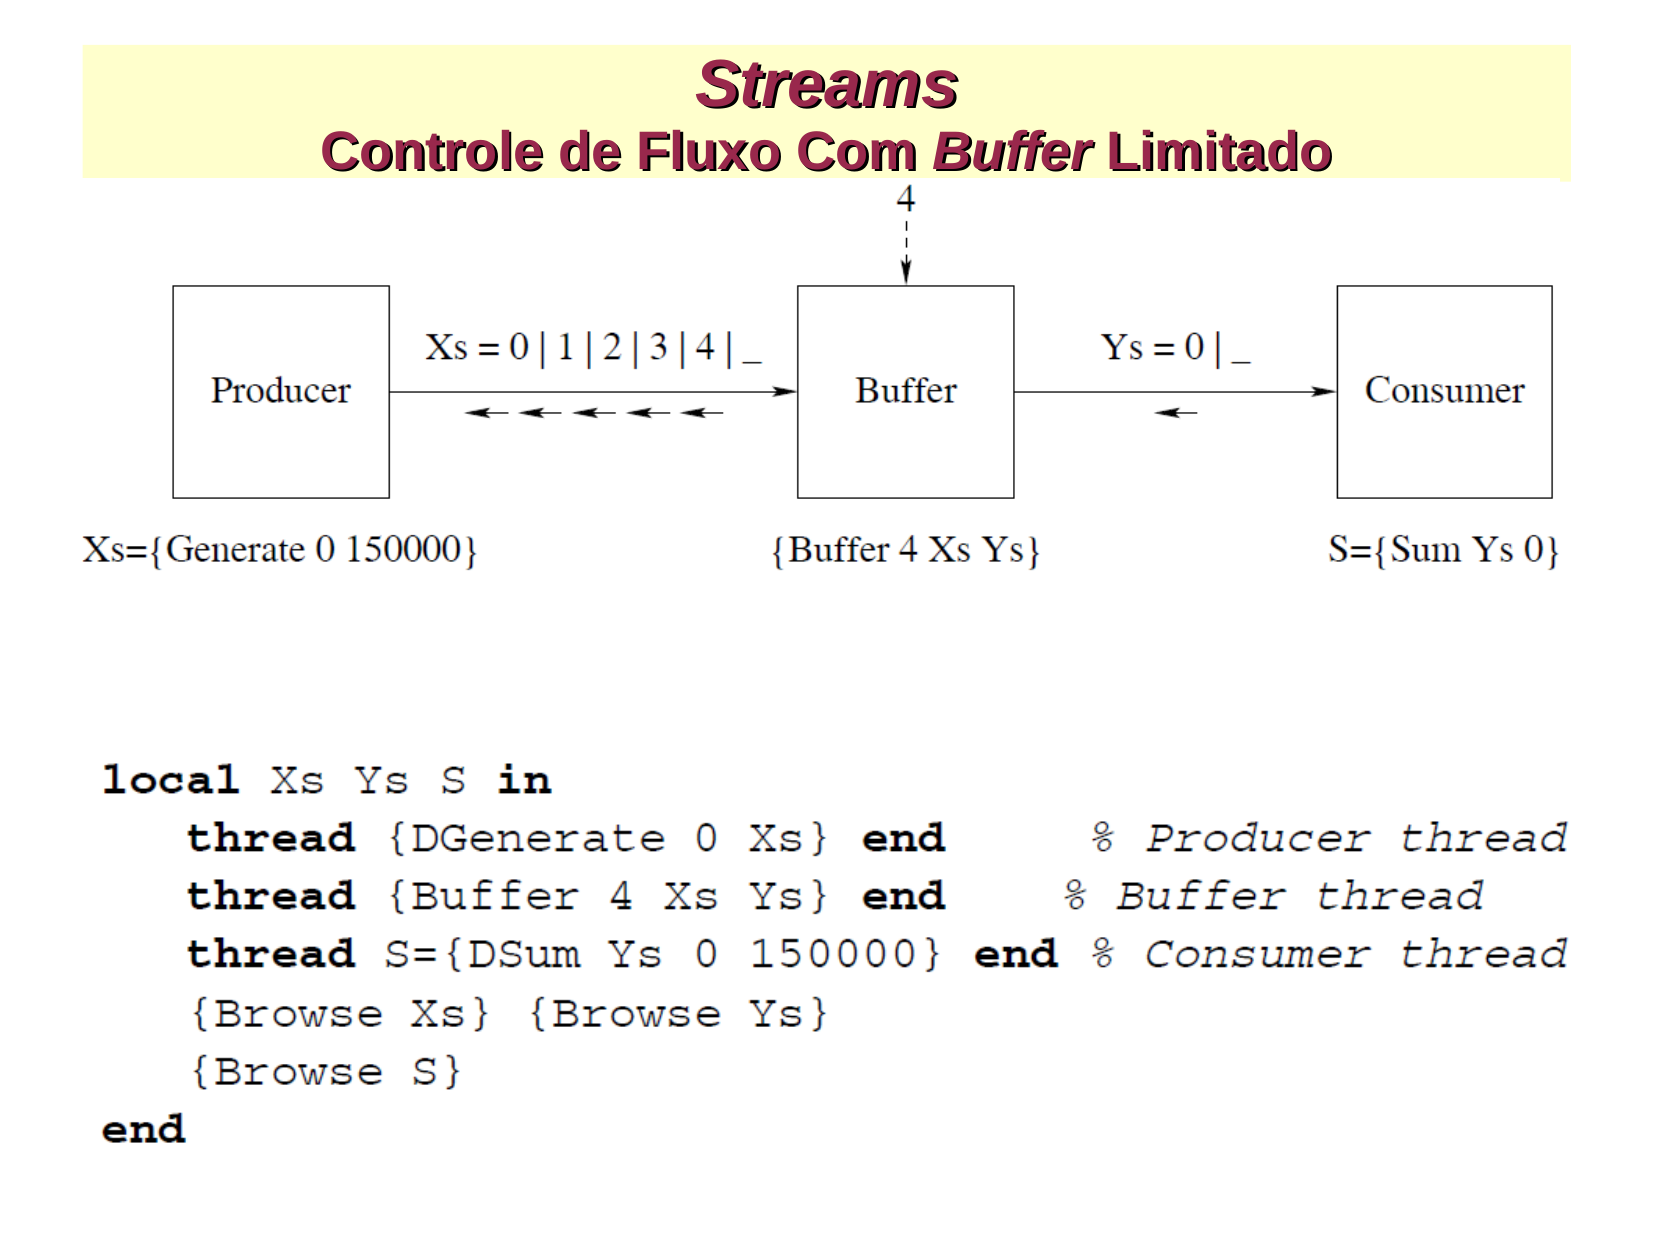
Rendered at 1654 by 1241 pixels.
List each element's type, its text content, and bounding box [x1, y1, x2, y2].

picture [82, 178, 1560, 626]
picture [100, 756, 1573, 1146]
title Streams Controle de Fluxo Com Buffer Limitado [82, 44, 1571, 182]
